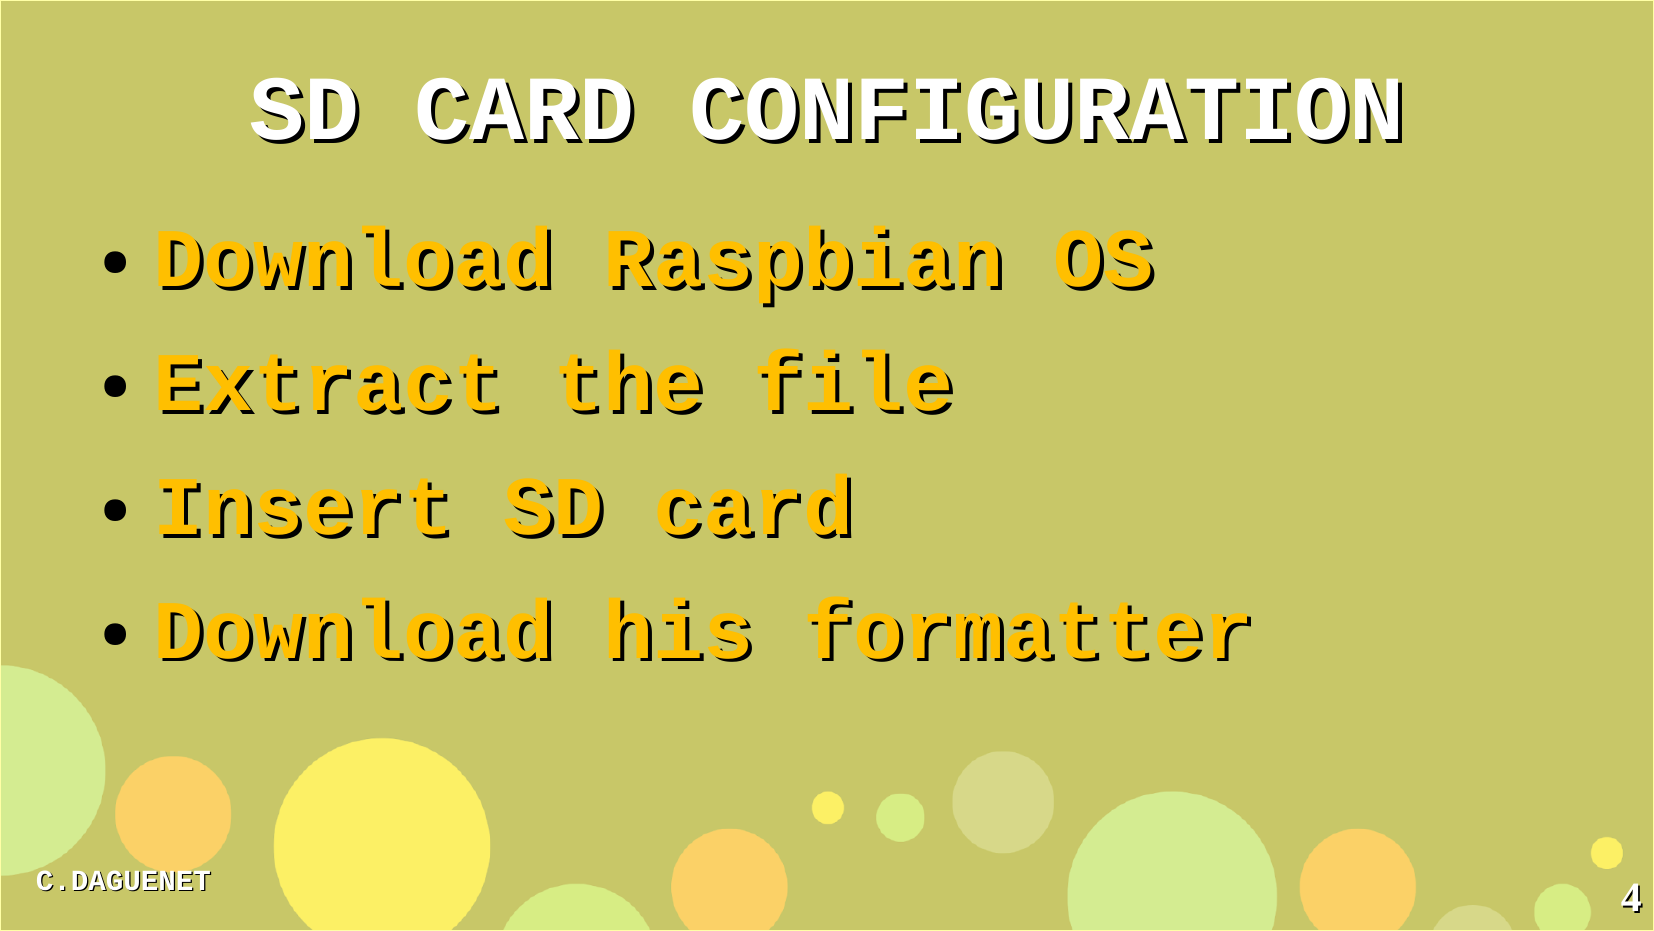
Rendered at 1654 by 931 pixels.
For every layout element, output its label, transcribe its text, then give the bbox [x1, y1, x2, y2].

title SD CARD CONFIGURATION [82, 37, 1571, 193]
list Download Raspbian OS Extract the file Insert SD card Download his formatter [82, 217, 1300, 758]
